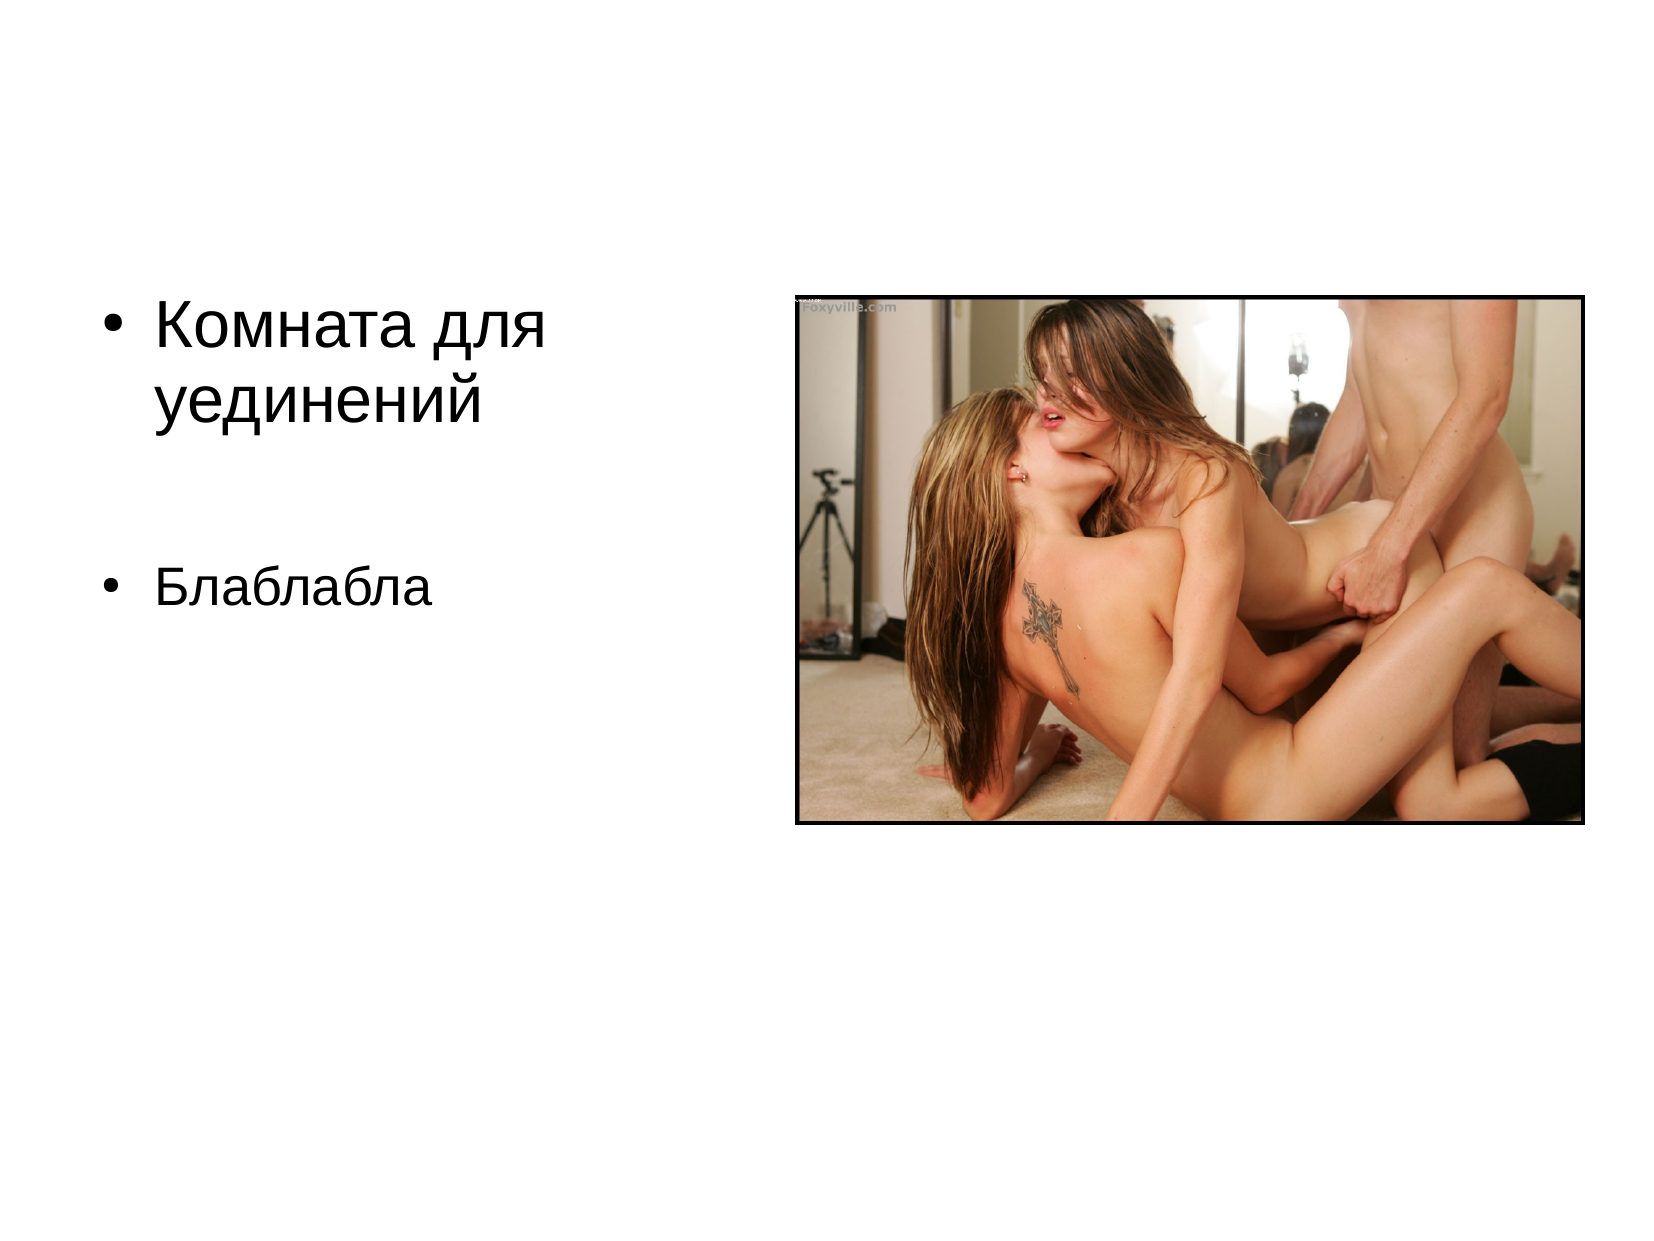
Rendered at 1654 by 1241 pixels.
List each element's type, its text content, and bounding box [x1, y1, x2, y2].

picture [795, 295, 1585, 826]
list Комната для уединений Блаблабла [83, 287, 811, 631]
